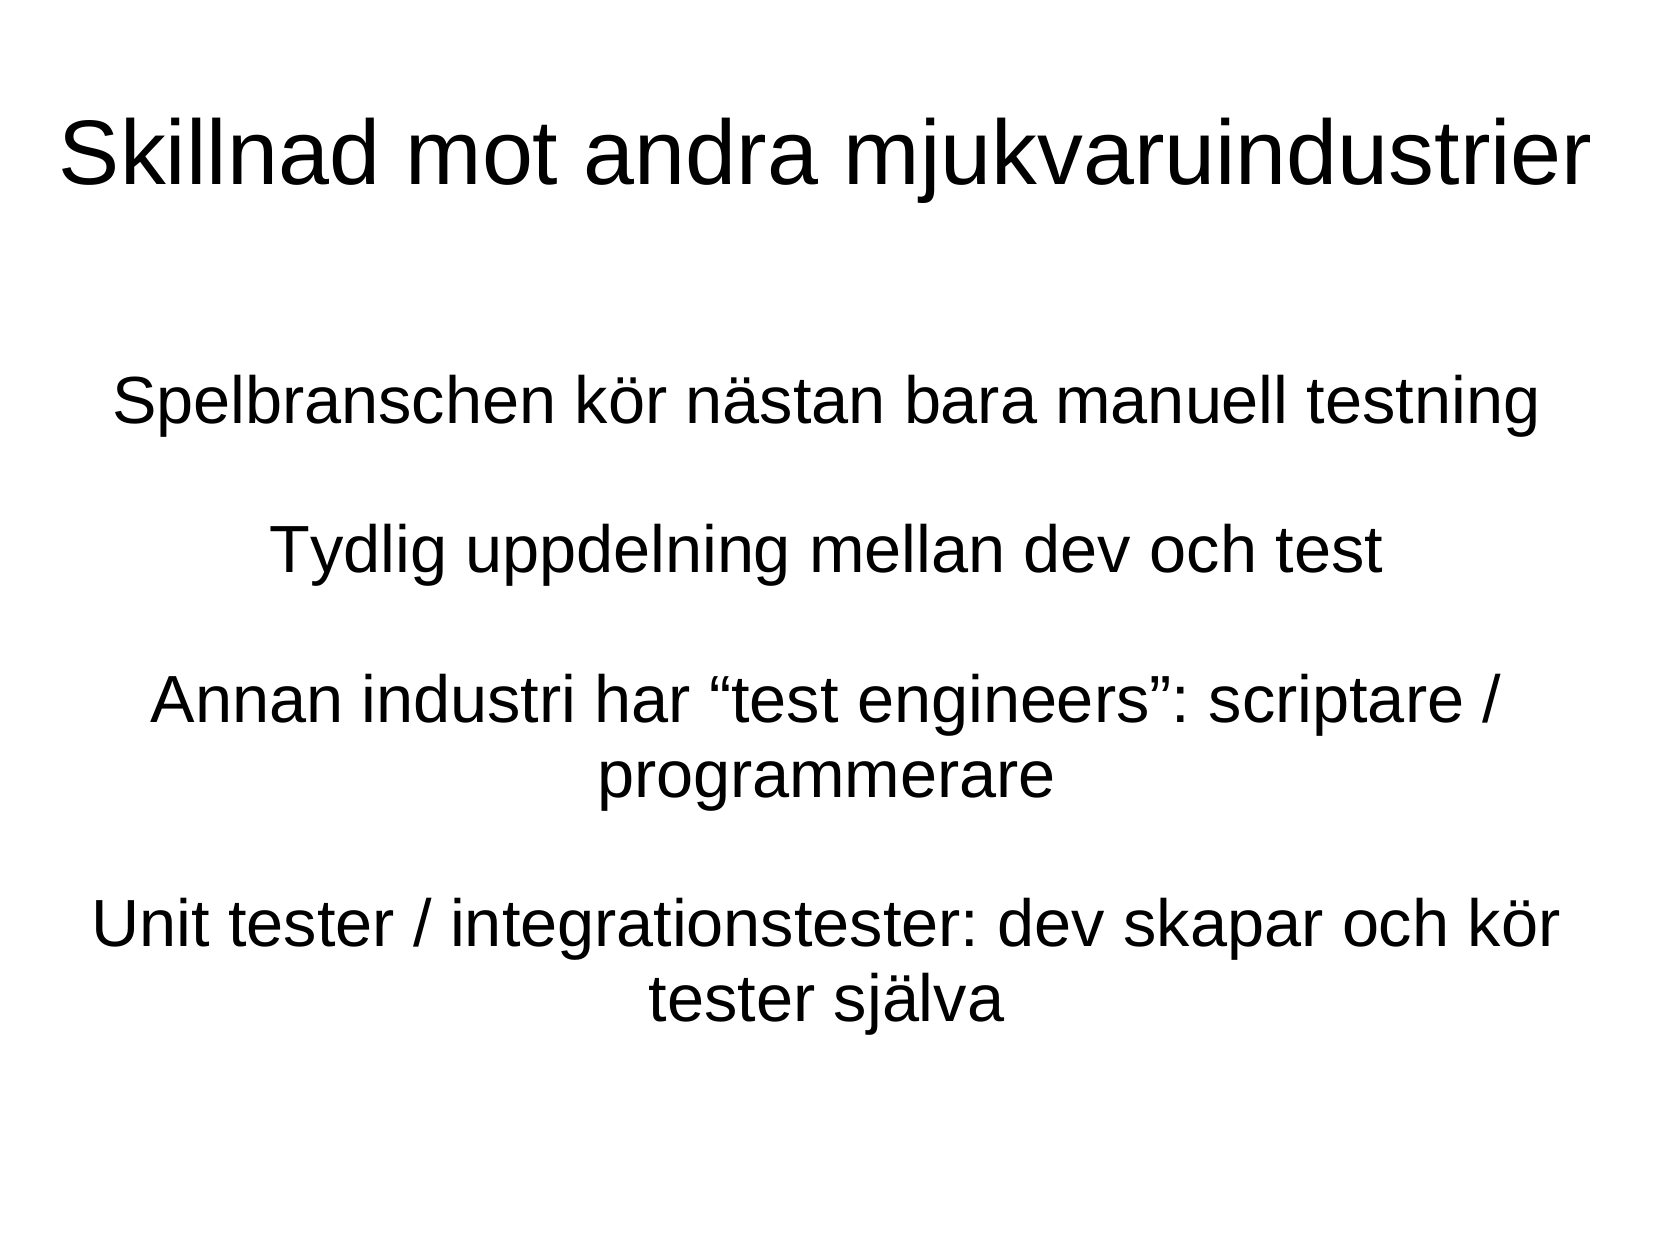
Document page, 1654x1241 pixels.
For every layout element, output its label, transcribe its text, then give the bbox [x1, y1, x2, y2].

subtitle Spelbranschen kör nästan bara manuell testning Tydlig uppdelning mellan dev och test Annan industri har “test engineers”: scriptare / programmerare Unit tester / integrationstester: dev skapar och kör tester själva [82, 290, 1571, 1109]
title Skillnad mot andra mjukvaruindustrier [29, 49, 1625, 257]
